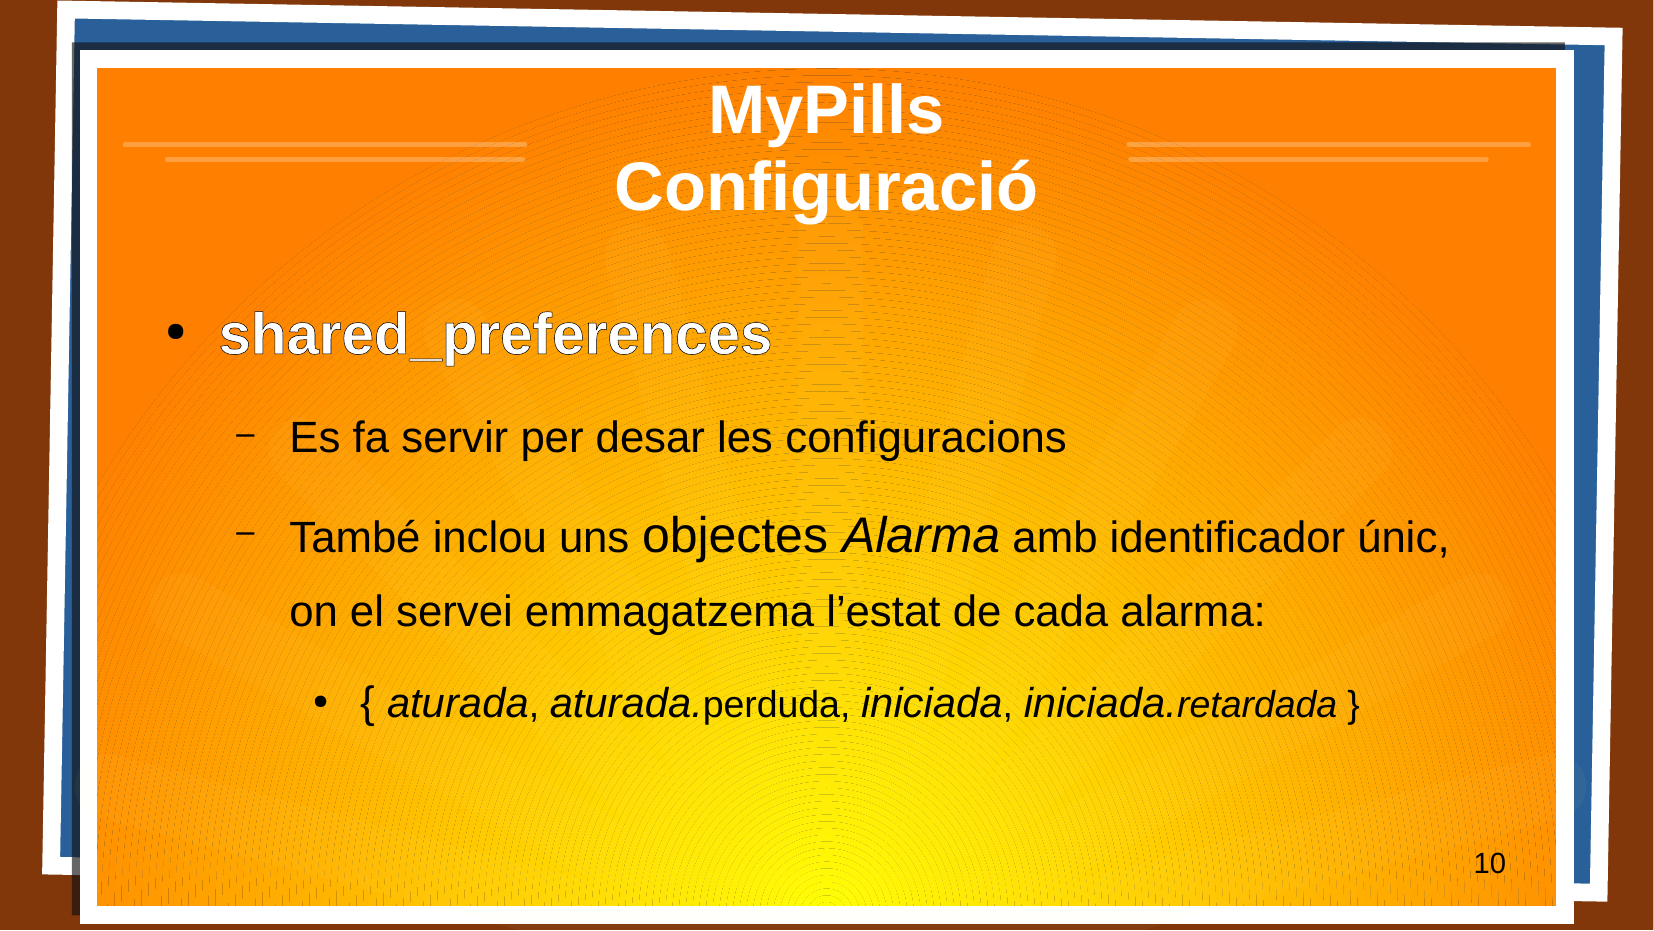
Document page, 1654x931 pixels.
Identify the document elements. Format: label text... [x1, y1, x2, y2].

list shared_preferences Es fa servir per desar les configuracions També inclou uns objectes Alarma amb identificador únic, on el servei emmagatzema l’estat de cada alarma: { aturada, aturada.perduda, iniciada, iniciada.retardada } [147, 236, 1506, 827]
title MyPills Configuració [531, 70, 1123, 225]
